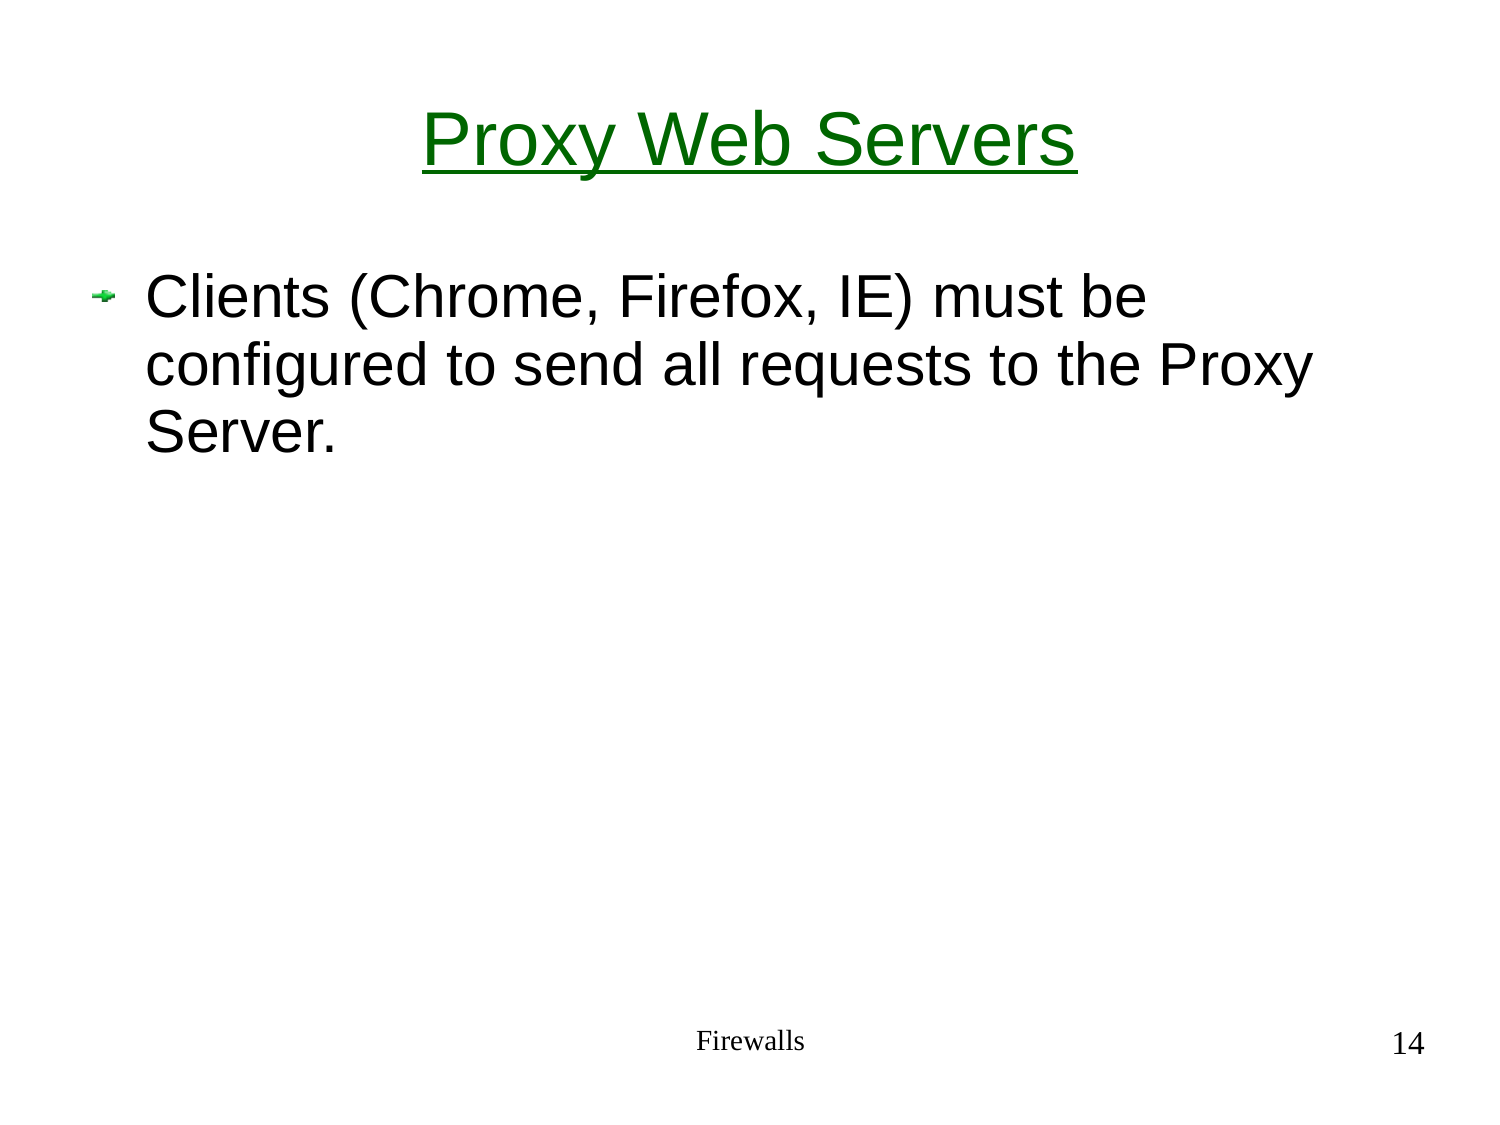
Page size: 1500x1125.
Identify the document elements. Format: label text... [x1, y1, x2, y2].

title Proxy Web Servers [75, 45, 1425, 233]
list Clients (Chrome, Firefox, IE) must be configured to send all requests to the Proxy Server. [75, 262, 1425, 1006]
